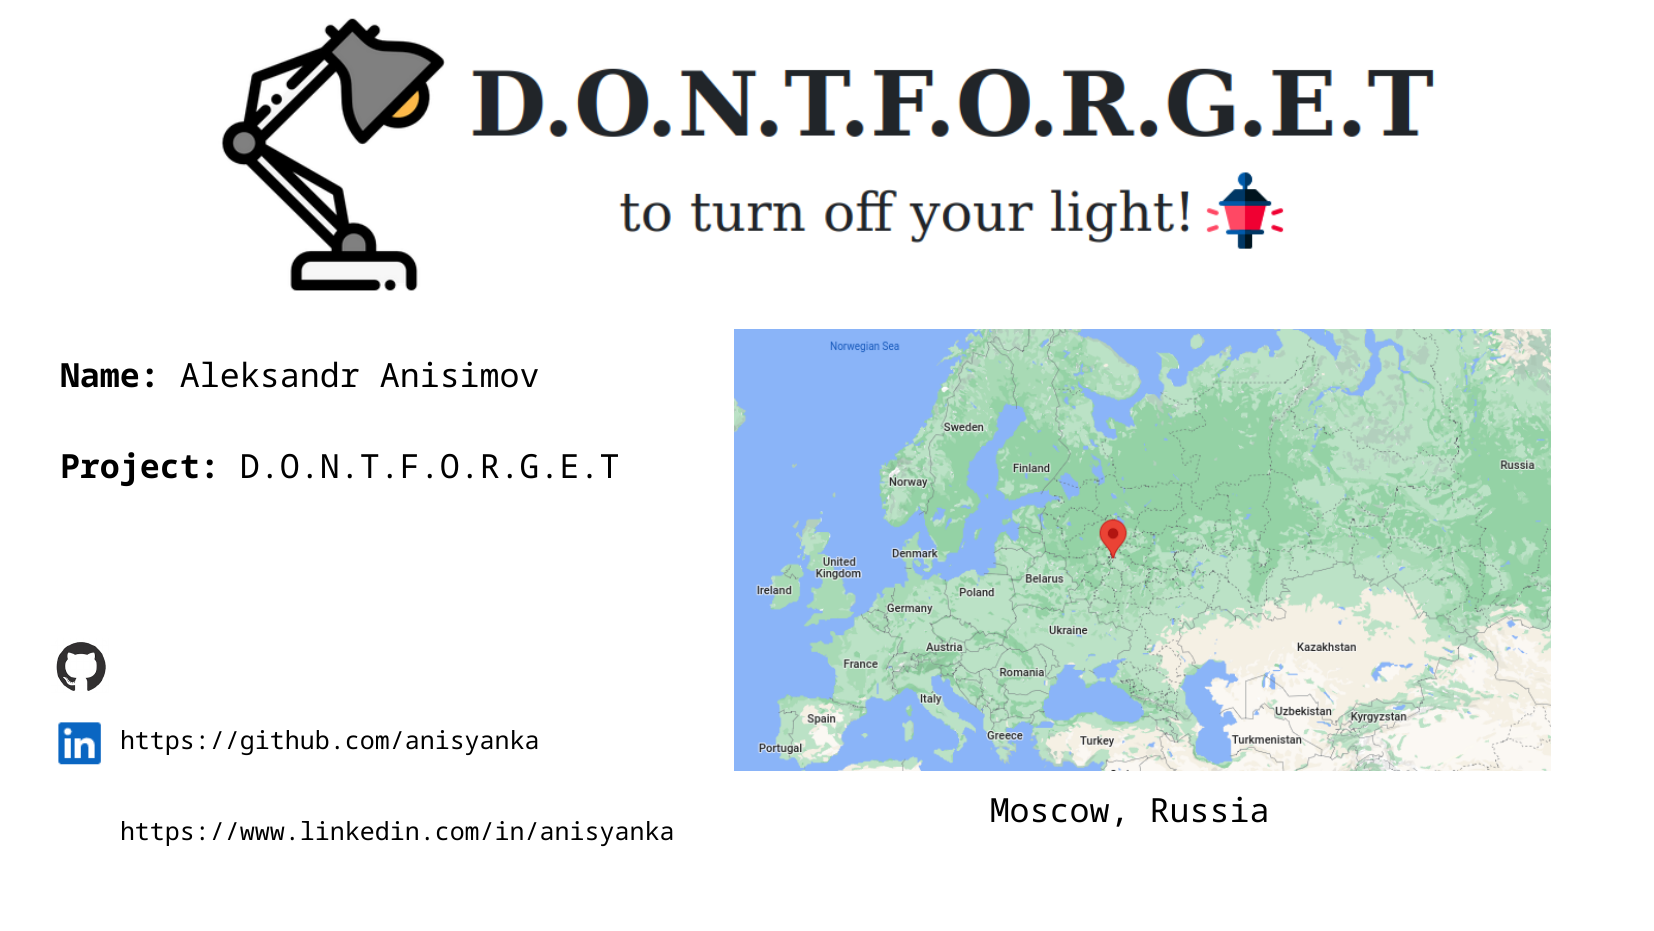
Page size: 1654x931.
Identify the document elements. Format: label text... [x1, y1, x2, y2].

text_box Name: Aleksandr Anisimov Project: D.O.N.T.F.O.R.G.E.T https://github.com/anisyanka https://www.linkedin.com/in/anisyanka [45, 344, 766, 848]
text_box Moscow, Russia [975, 779, 1318, 870]
picture [734, 329, 1551, 771]
picture [51, 638, 109, 693]
picture [206, 7, 1471, 300]
picture [51, 720, 106, 768]
